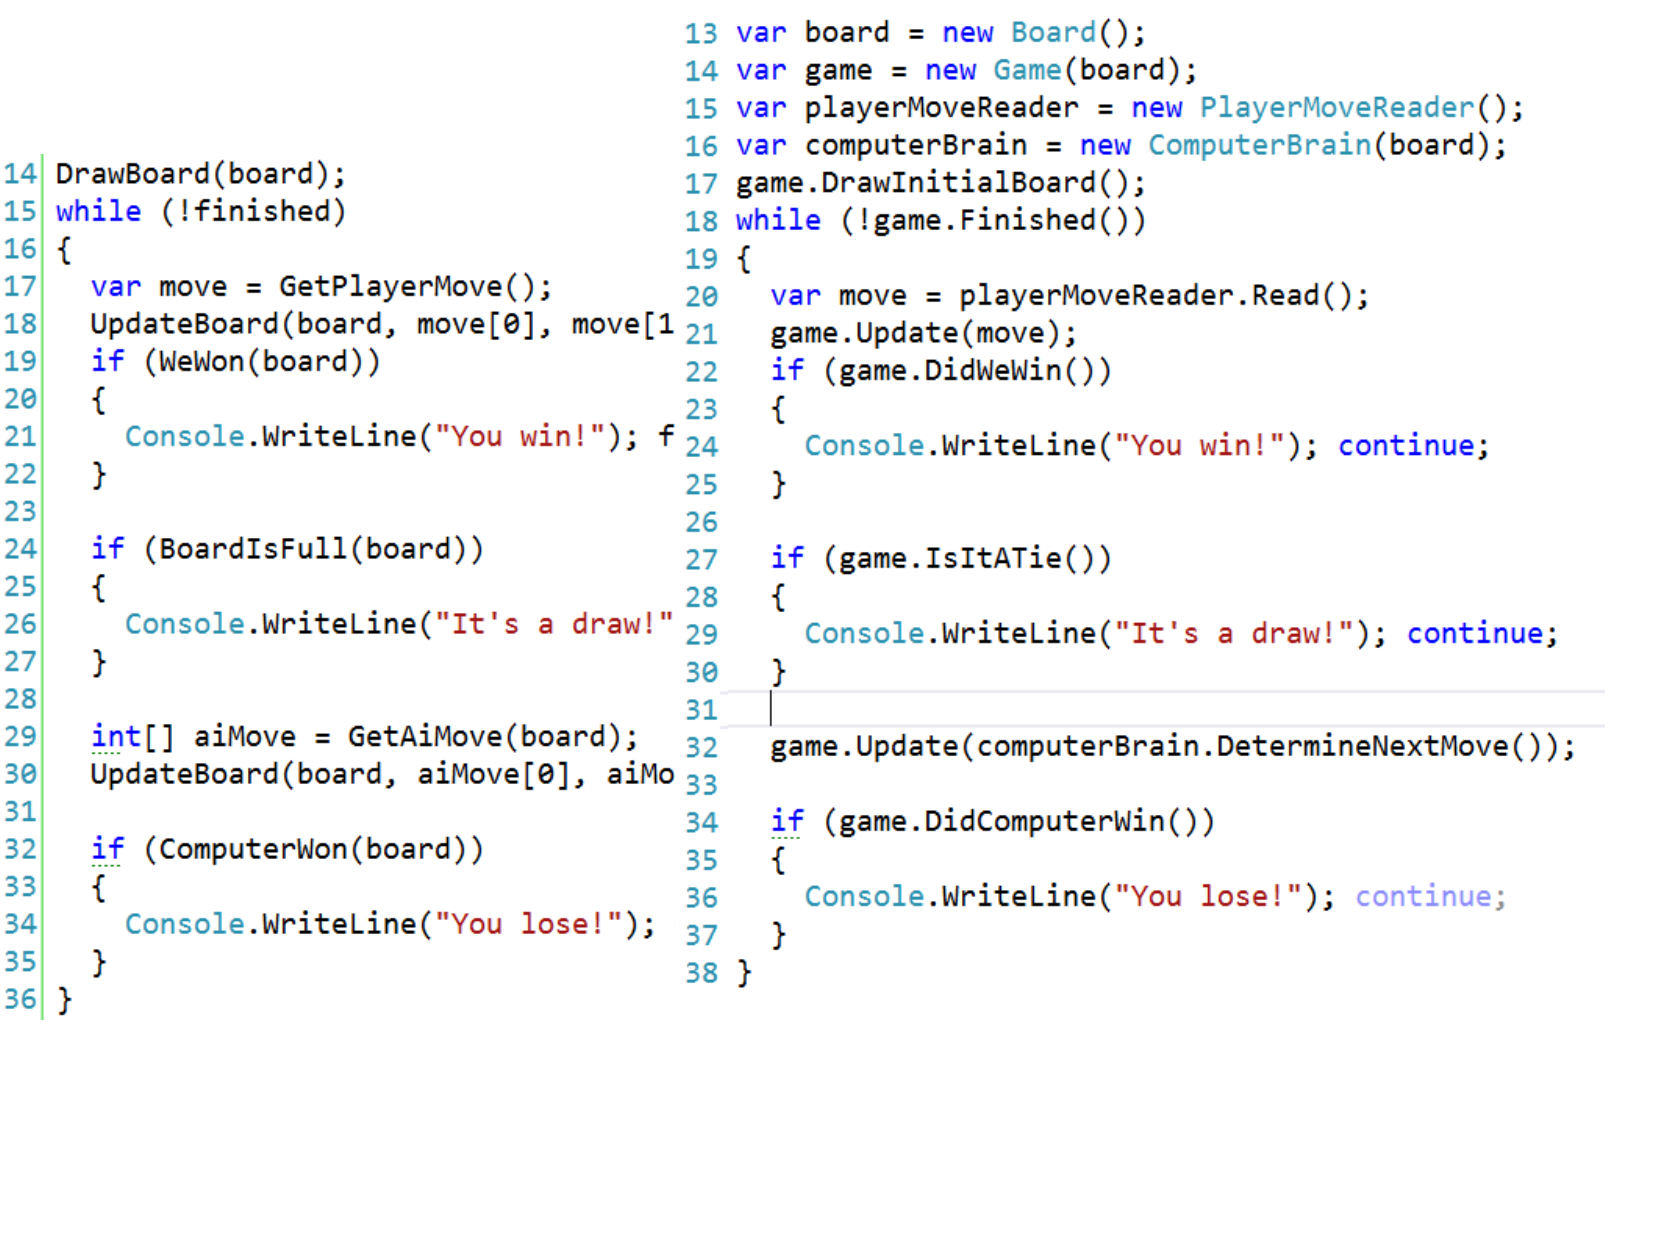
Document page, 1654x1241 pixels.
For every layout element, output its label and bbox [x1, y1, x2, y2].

picture [0, 14, 1605, 1021]
